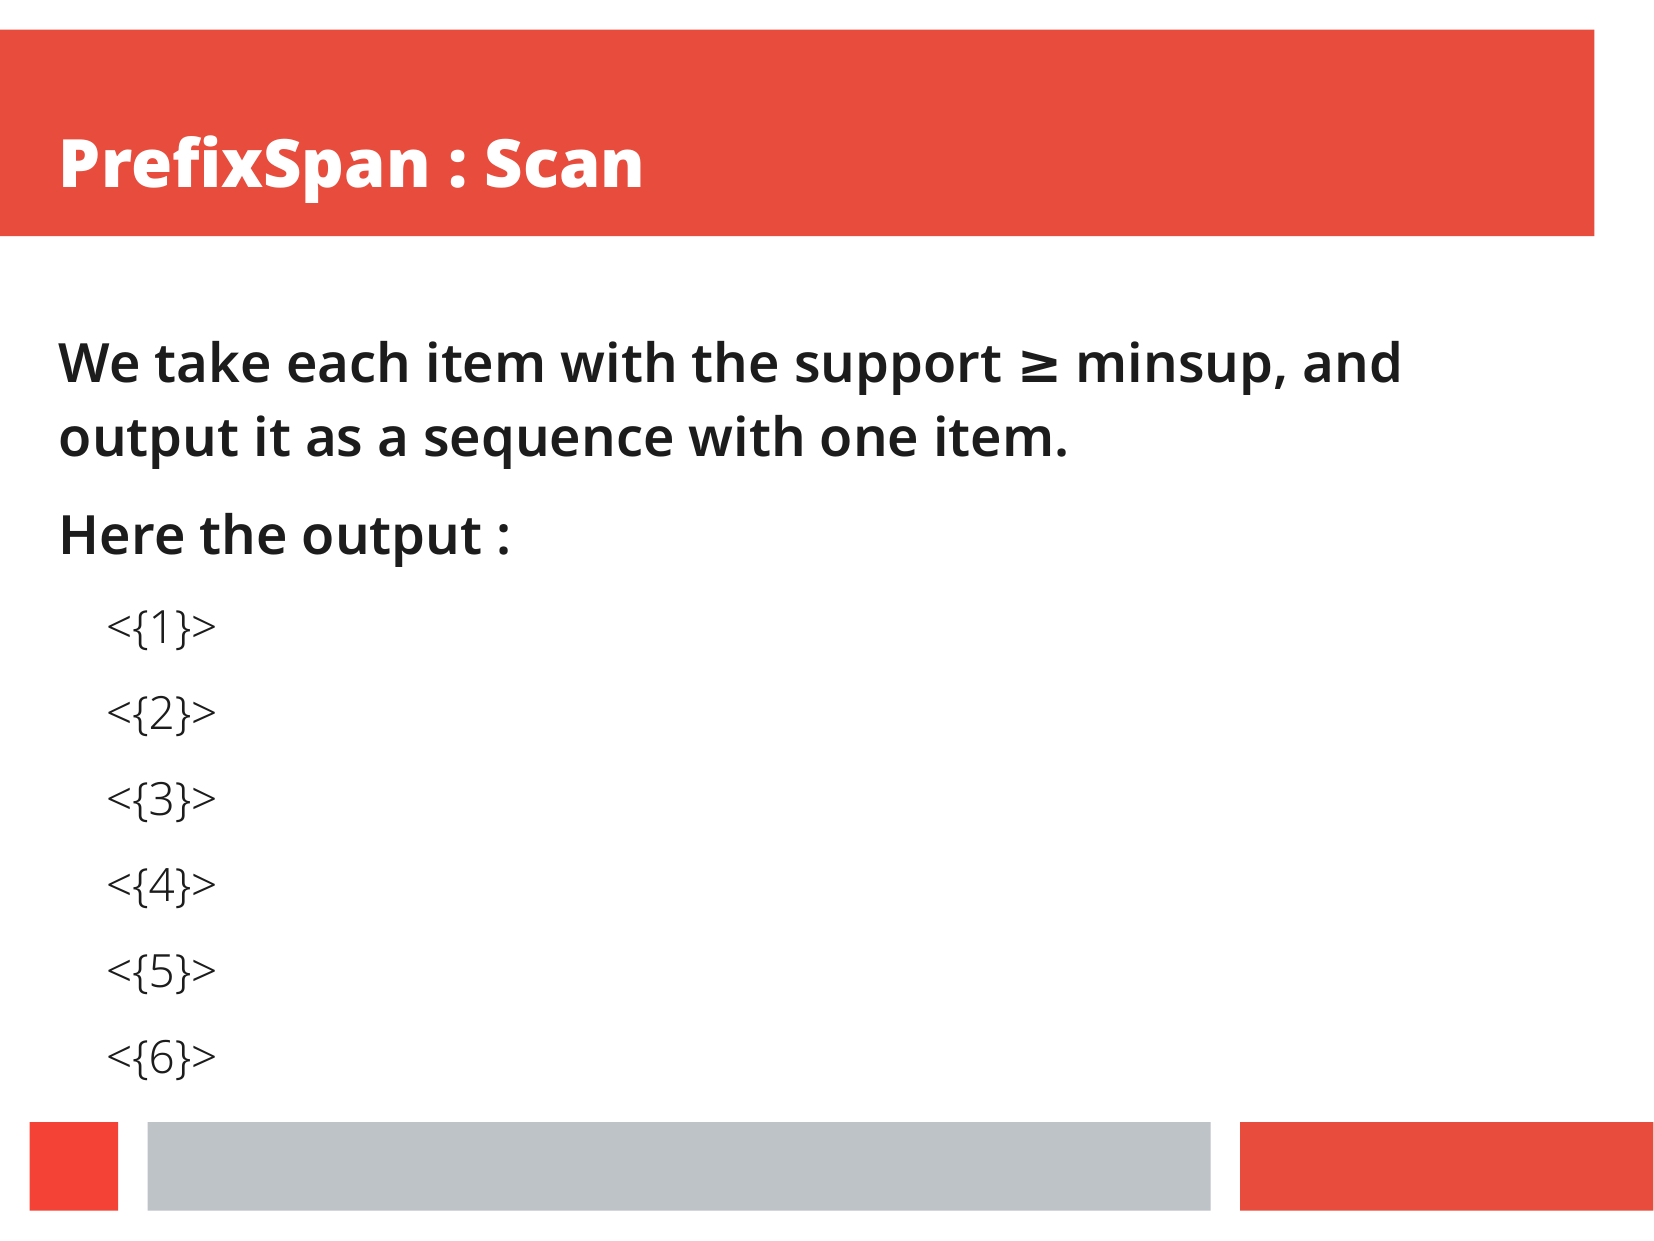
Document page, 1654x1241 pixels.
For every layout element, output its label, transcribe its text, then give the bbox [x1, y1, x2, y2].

title PrefixSpan : Scan [59, 59, 1595, 207]
list We take each item with the support ≥ minsup, and output it as a sequence with one item. Here the output : <{1}> <{2}> <{3}> <{4}> <{5}> <{6}> [59, 324, 1565, 1093]
